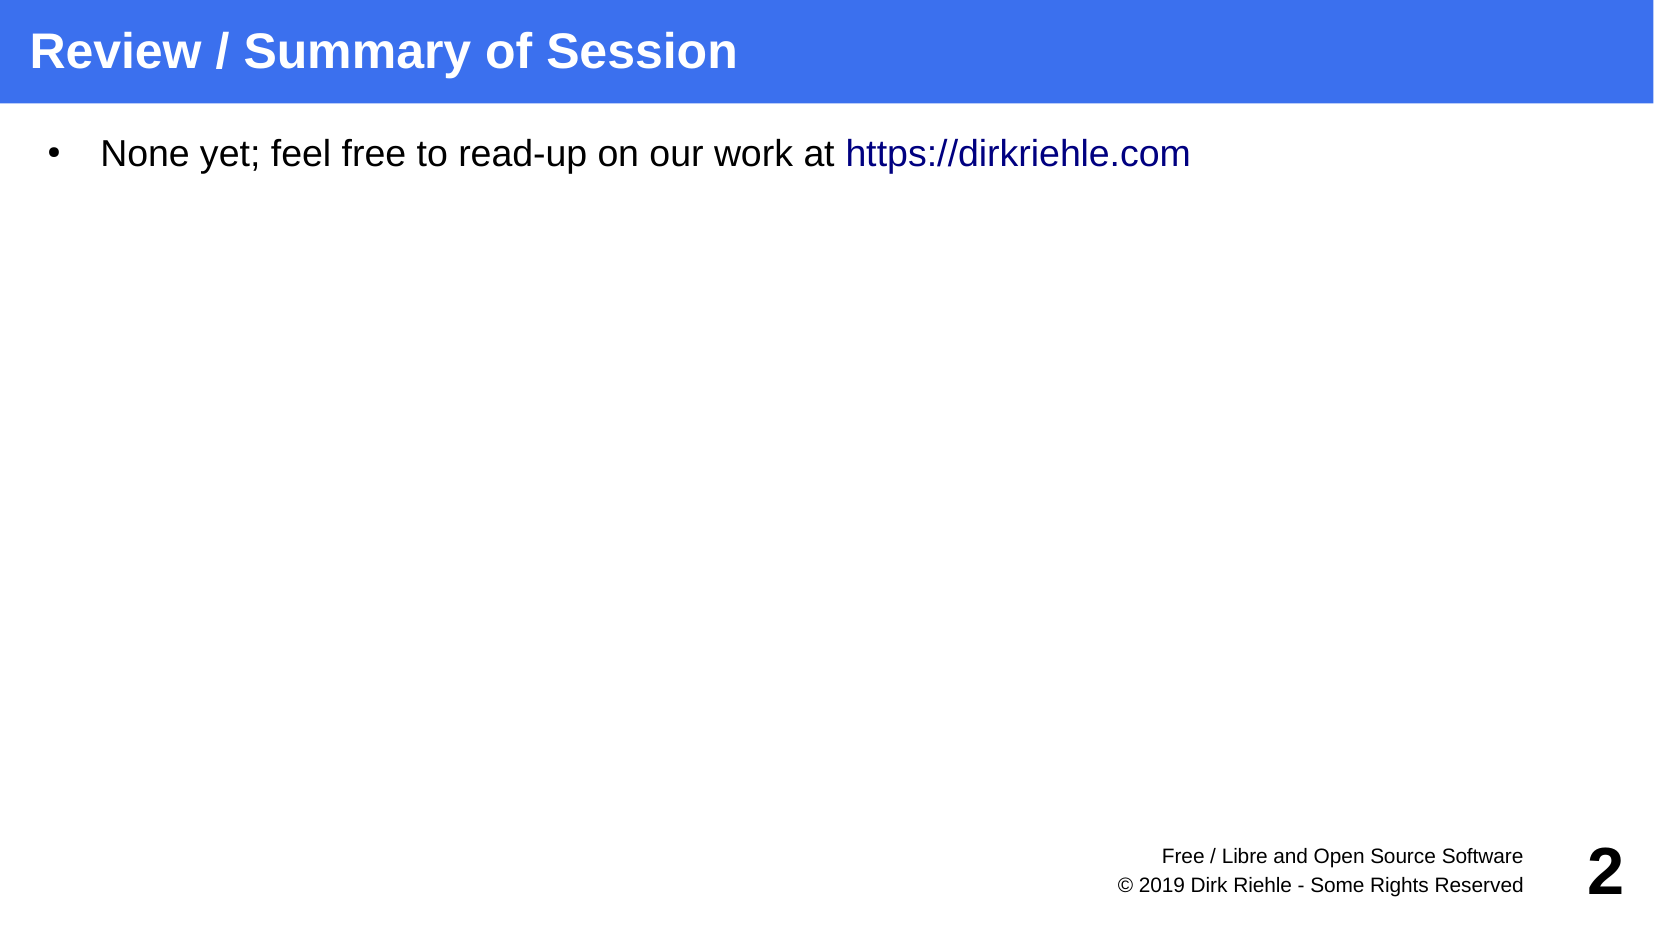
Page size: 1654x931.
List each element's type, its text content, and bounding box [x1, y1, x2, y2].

list None yet; feel free to read-up on our work at https://dirkriehle.com [29, 132, 1625, 813]
title Review / Summary of Session [0, 0, 1654, 104]
